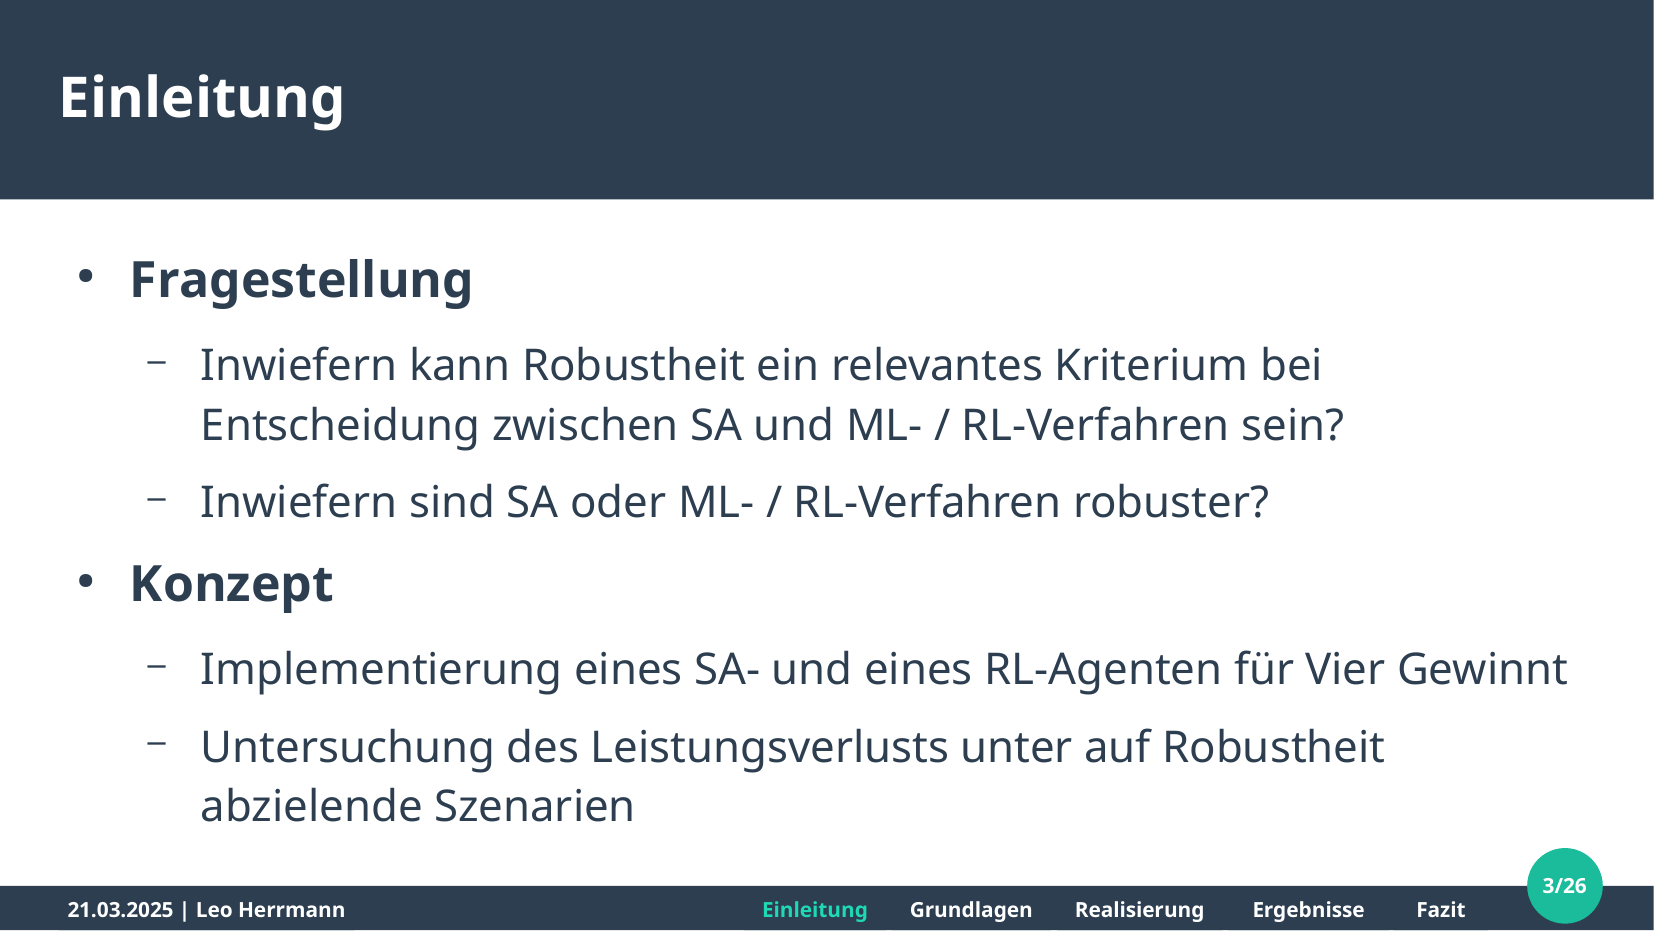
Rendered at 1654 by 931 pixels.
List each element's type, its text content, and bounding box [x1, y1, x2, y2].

list Fragestellung Inwiefern kann Robustheit ein relevantes Kriterium bei Entscheidung zwischen SA und ML- / RL-Verfahren sein? Inwiefern sind SA oder ML- / RL-Verfahren robuster? Konzept Implementierung eines SA- und eines RL-Agenten für Vier Gewinnt Untersuchung des Leistungsverlusts unter auf Robustheit abzielende Szenarien [59, 243, 1595, 864]
text_box Einleitung [744, 888, 886, 931]
text_box Fazit [1393, 888, 1489, 931]
text_box Ergebnisse [1228, 888, 1389, 931]
text_box Grundlagen [891, 888, 1052, 931]
title Einleitung [59, 37, 1595, 156]
text_box Realisierung [1057, 888, 1223, 931]
